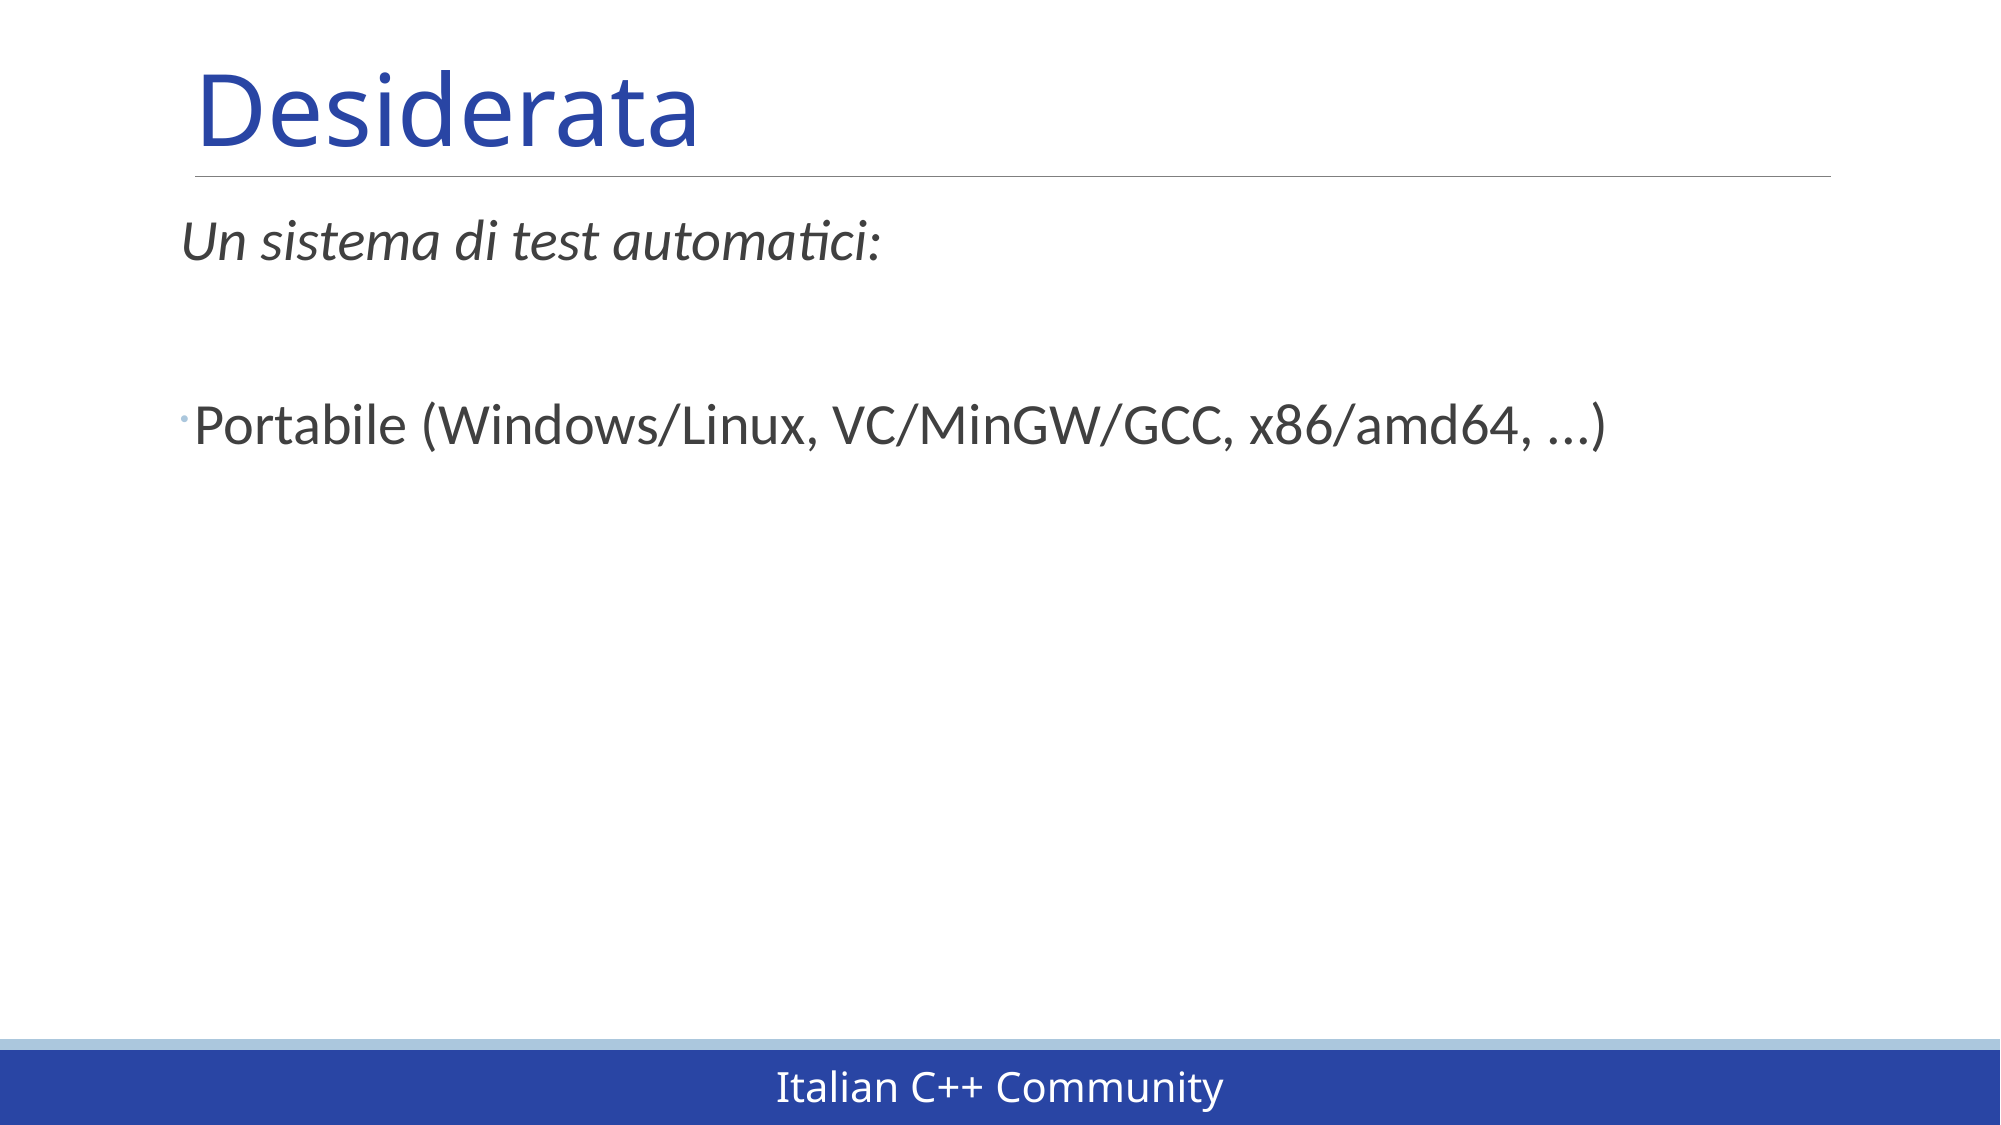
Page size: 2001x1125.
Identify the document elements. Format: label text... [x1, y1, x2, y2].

title Desiderata [179, 2, 1830, 175]
list Un sistema di test automatici: Portabile (Windows/Linux, VC/MinGW/GCC, x86/amd64, ...) [179, 202, 1830, 1011]
